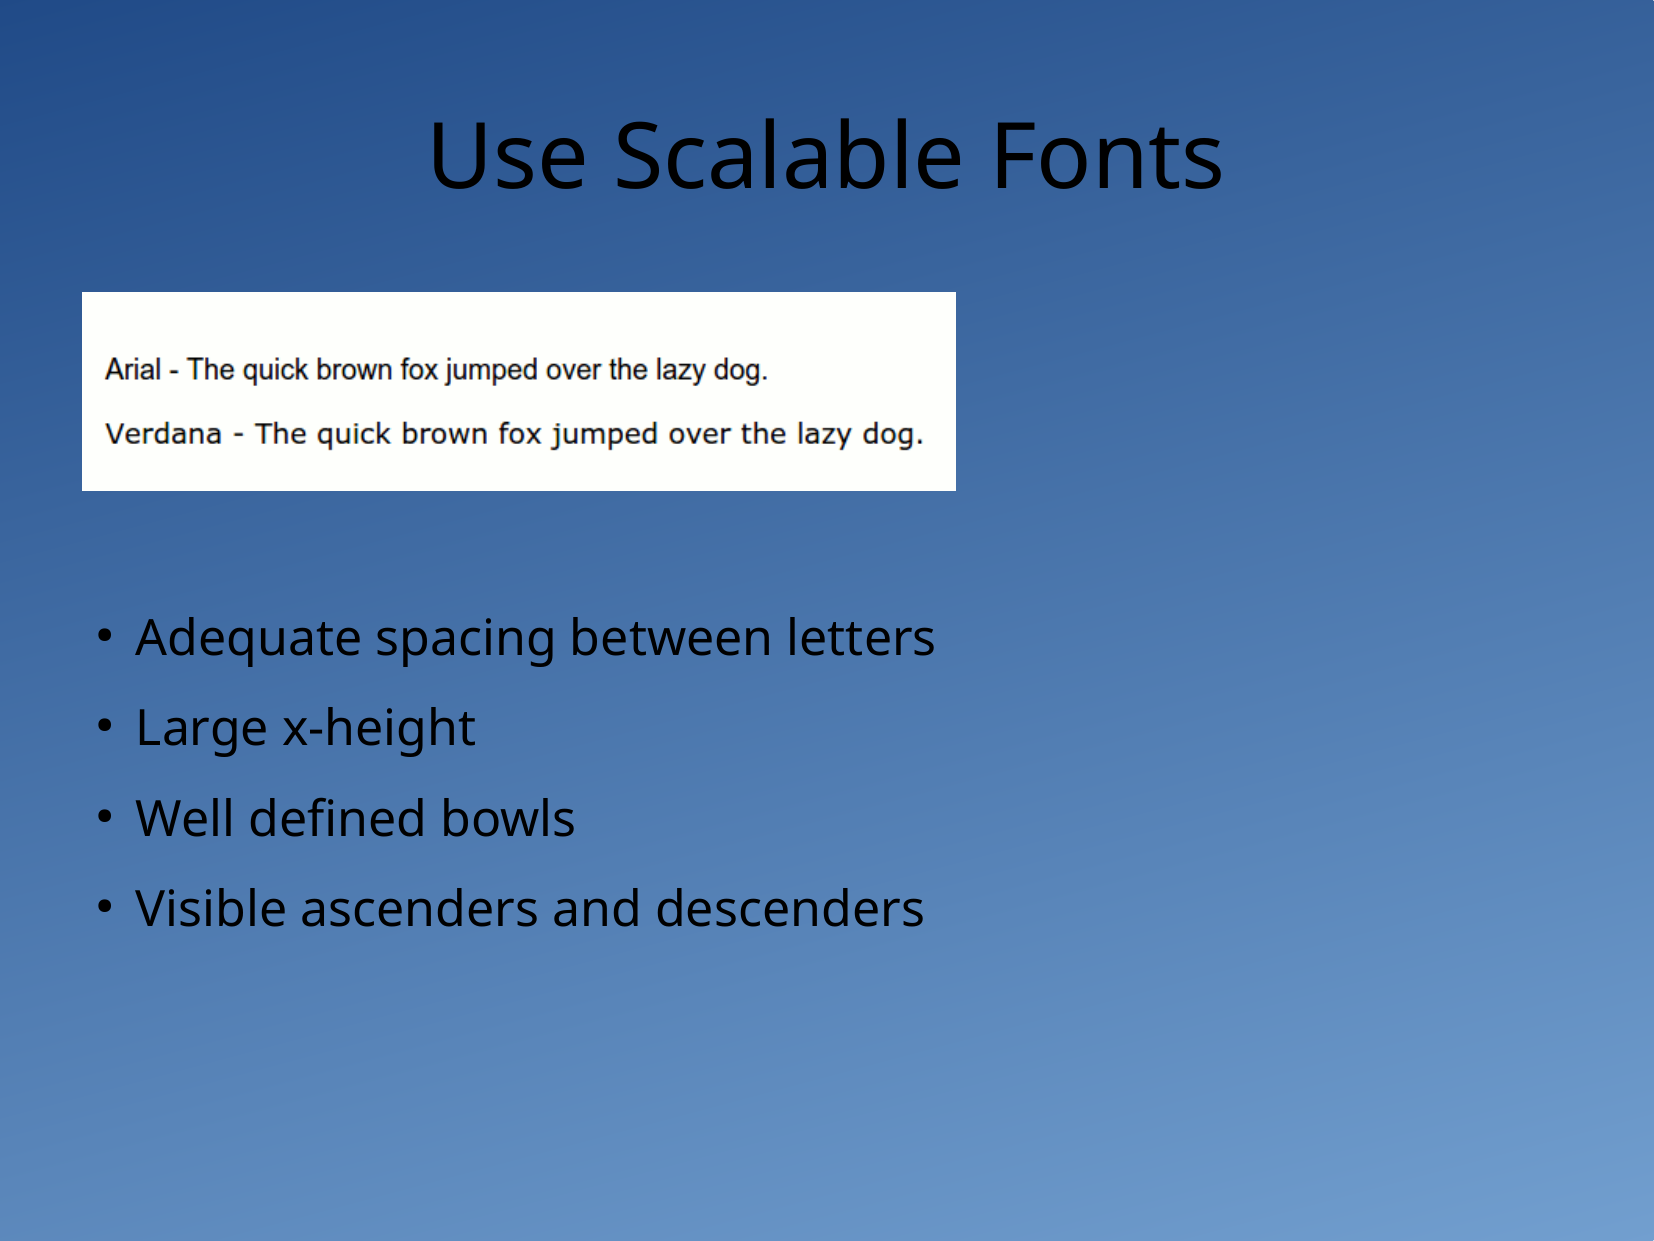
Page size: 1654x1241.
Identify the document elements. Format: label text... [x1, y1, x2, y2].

list Adequate spacing between letters Large x-height Well defined bowls Visible ascenders and descenders [82, 601, 1571, 945]
picture [82, 292, 956, 492]
title Use Scalable Fonts [82, 49, 1571, 257]
